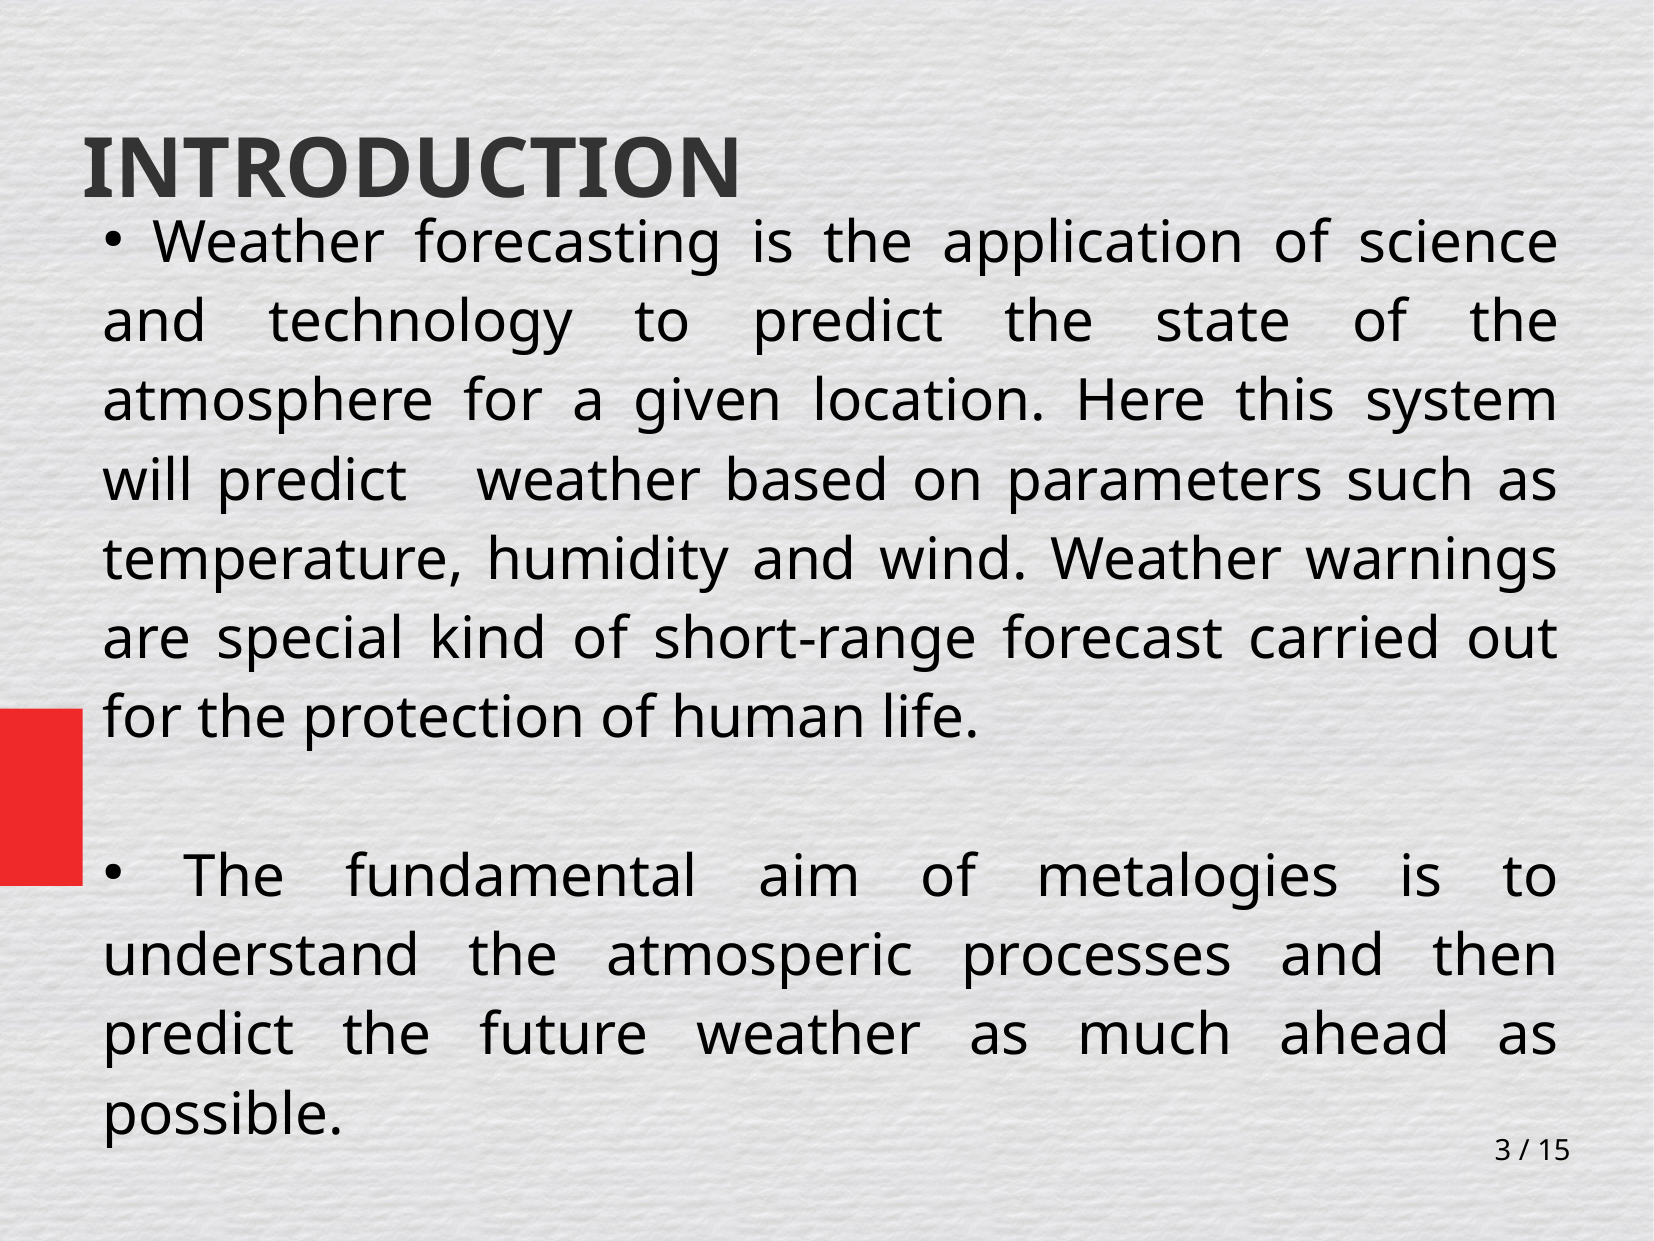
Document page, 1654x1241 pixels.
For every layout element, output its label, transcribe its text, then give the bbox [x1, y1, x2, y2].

subtitle Weather forecasting is the application of science and technology to predict the state of the atmosphere for a given location. Here this system will predict weather based on parameters such as temperature, humidity and wind. Weather warnings are special kind of short-range forecast carried out for the protection of human life. The fundamental aim of metalogies is to understand the atmosperic processes and then predict the future weather as much ahead as possible. [102, 224, 1560, 1127]
picture [0, 0, 1654, 1241]
title INTRODUCTION [82, 47, 1489, 284]
